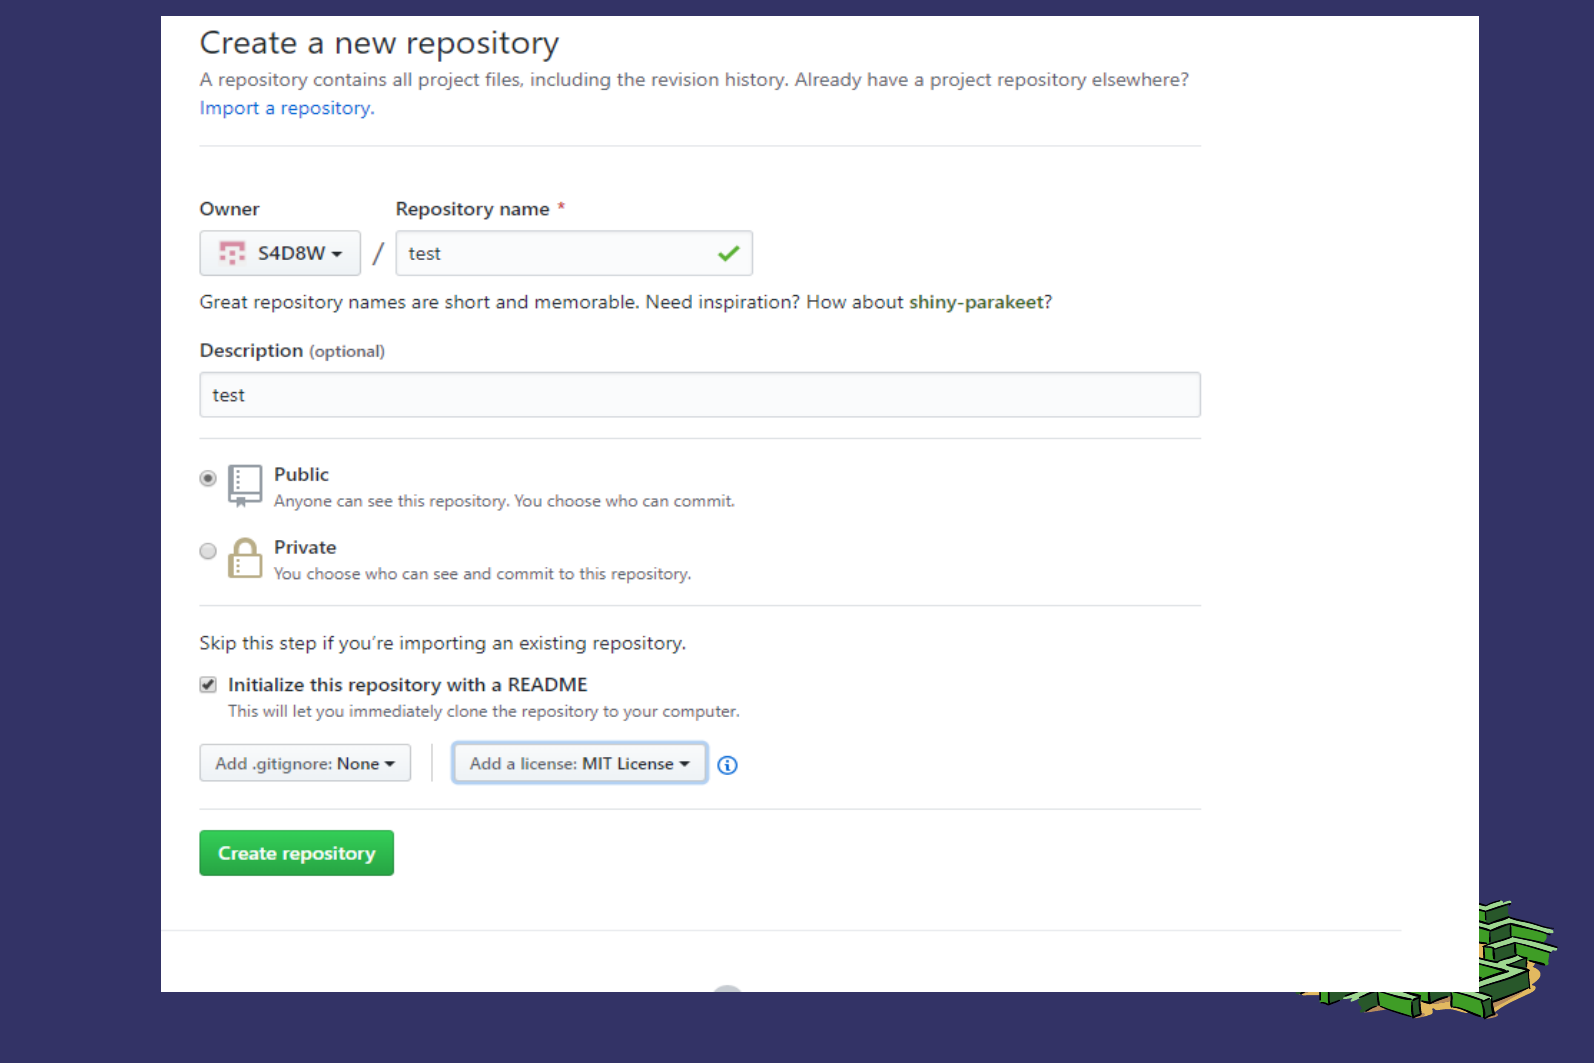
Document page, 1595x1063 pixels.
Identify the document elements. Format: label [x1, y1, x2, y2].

picture [161, 16, 1479, 992]
